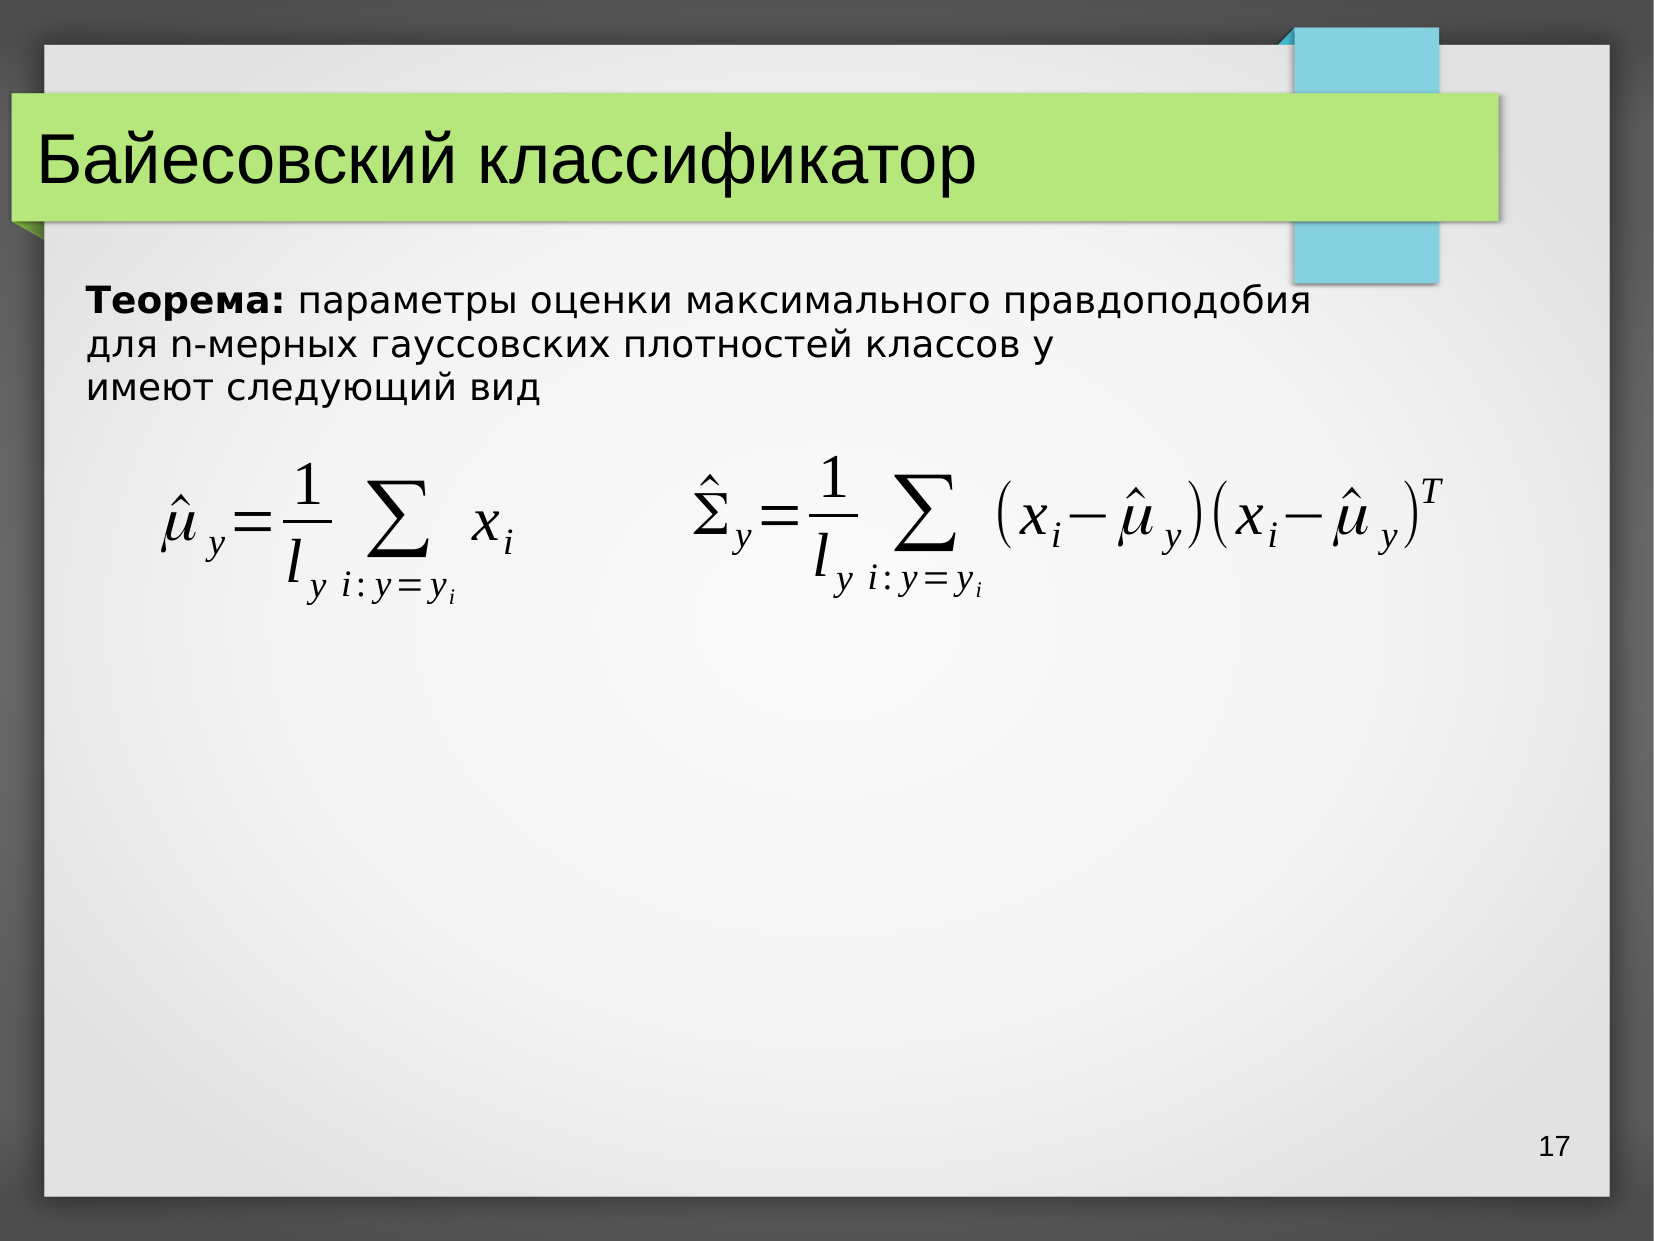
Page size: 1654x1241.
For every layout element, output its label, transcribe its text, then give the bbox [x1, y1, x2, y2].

text_box Теорема: параметры оценки максимального правдоподобия для n-мерных гауссовских плотностей классов y имеют следующий вид [70, 271, 1548, 469]
chart [685, 469, 1452, 603]
picture [0, 0, 1654, 1241]
chart [153, 469, 520, 609]
title Байесовский классификатор [35, 118, 1489, 200]
